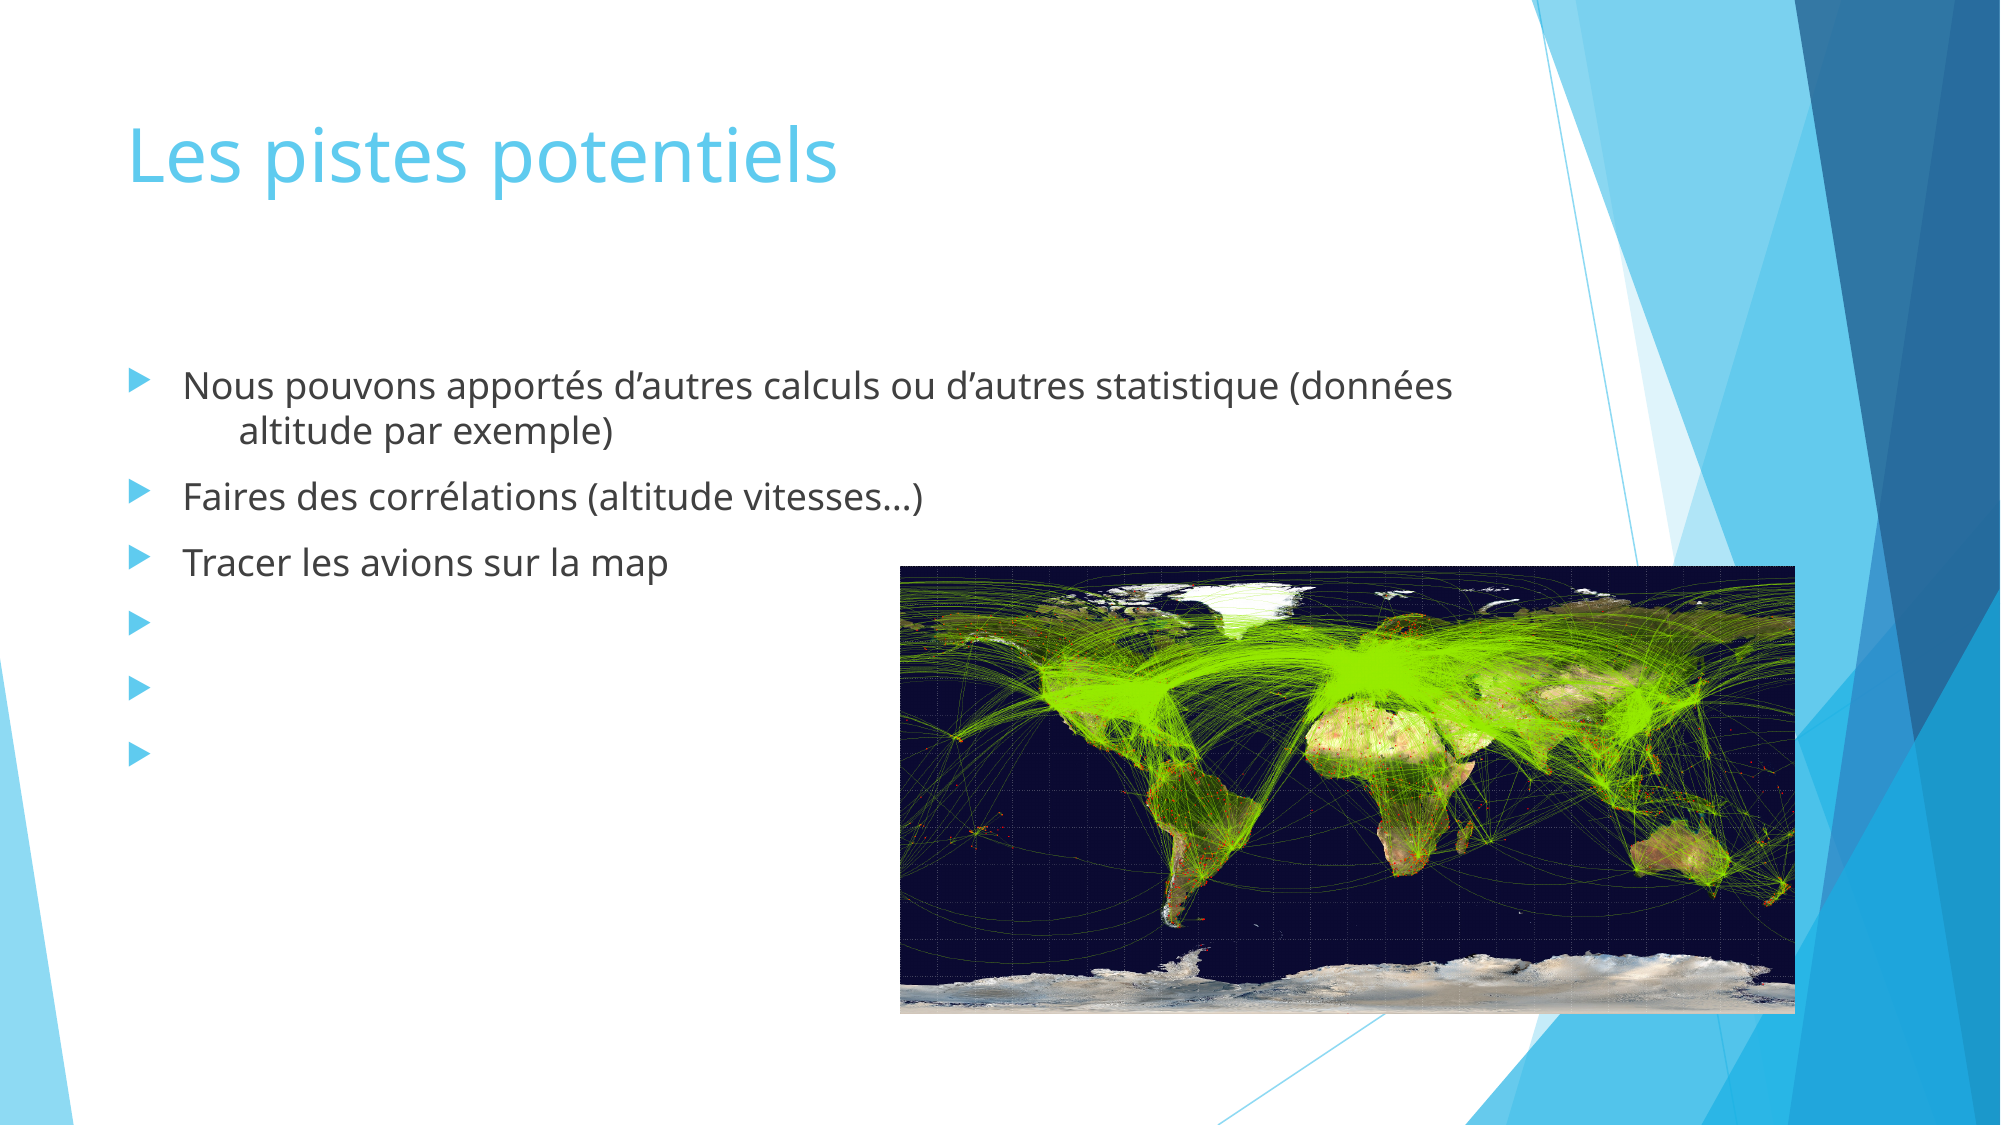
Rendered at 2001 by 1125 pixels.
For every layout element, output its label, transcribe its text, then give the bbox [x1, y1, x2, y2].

list Nous pouvons apportés d’autres calculs ou d’autres statistique (données altitude par exemple) Faires des corrélations (altitude vitesses…) Tracer les avions sur la map [111, 354, 1522, 992]
picture [900, 566, 1795, 1014]
title Les pistes potentiels [111, 99, 1522, 317]
